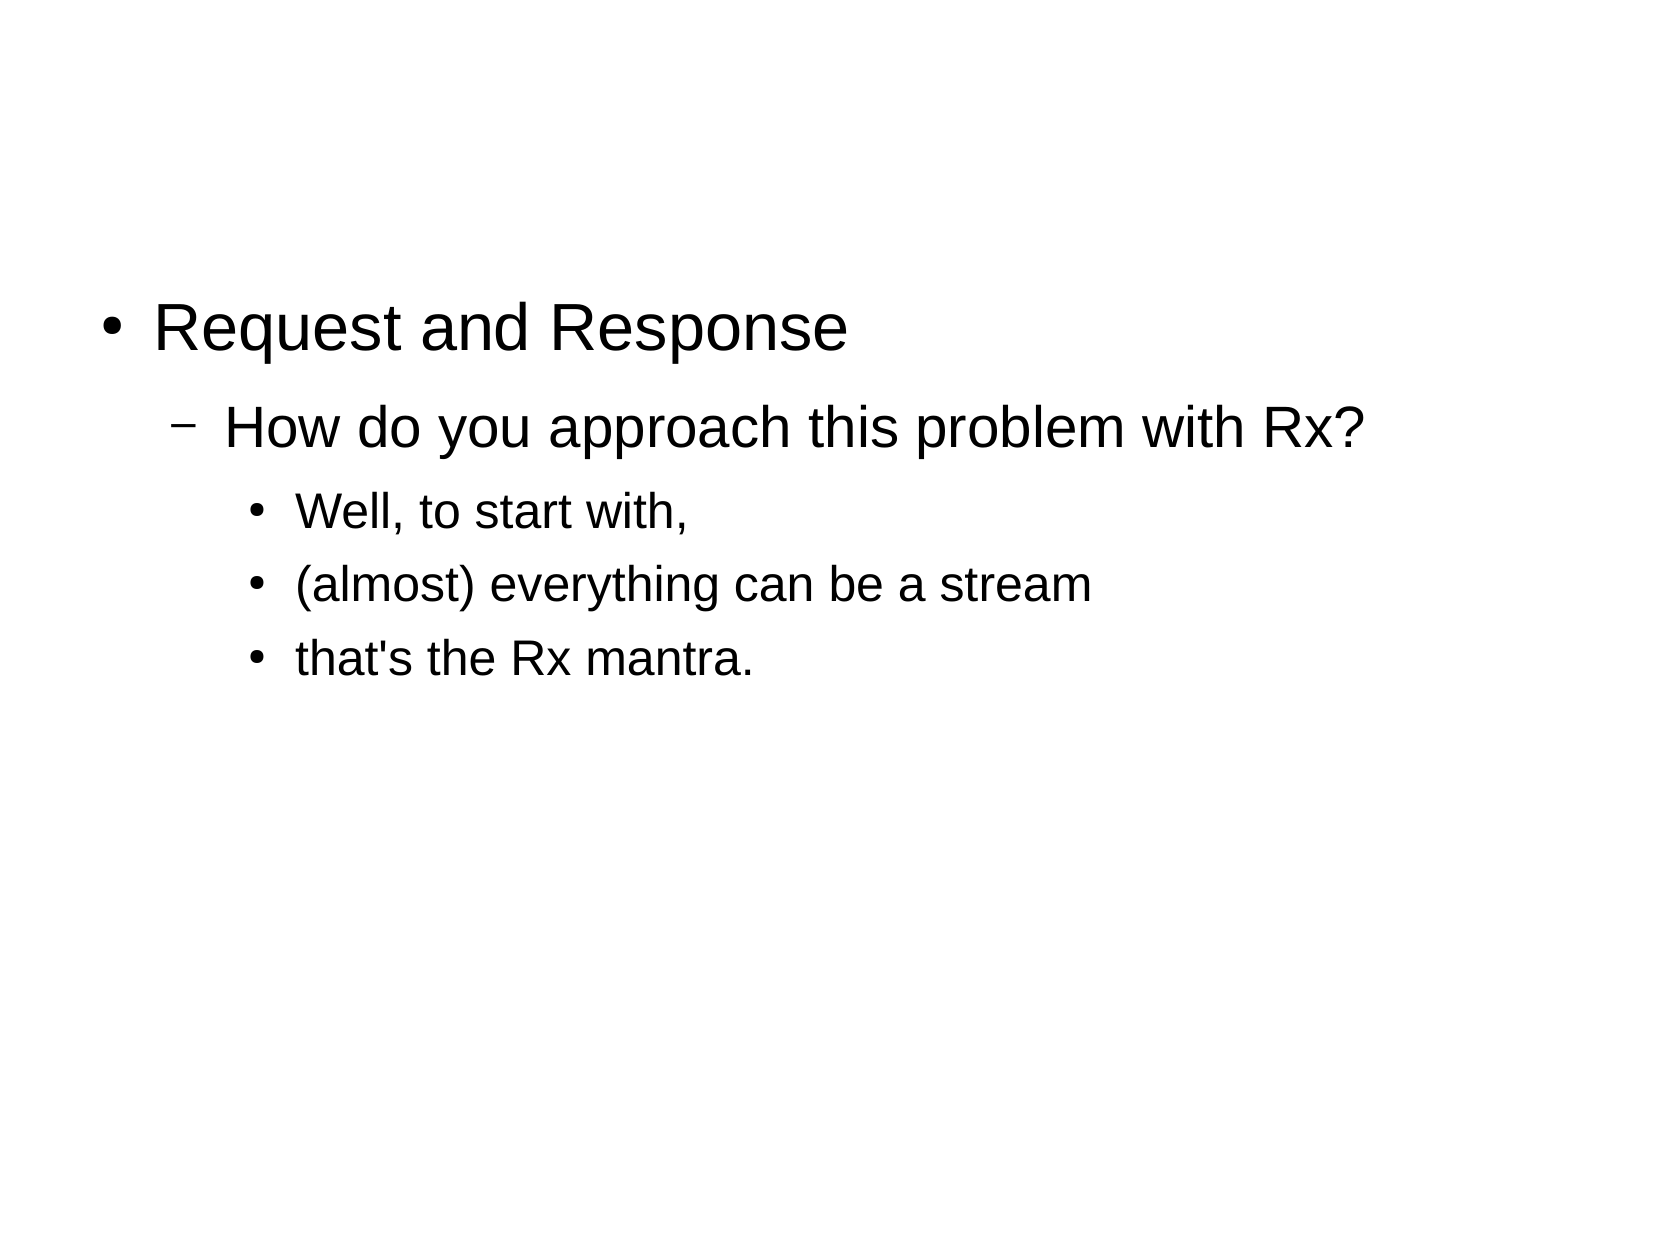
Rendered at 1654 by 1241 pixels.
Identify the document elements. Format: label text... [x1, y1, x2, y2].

list Request and Response How do you approach this problem with Rx? Well, to start with, (almost) everything can be a stream that's the Rx mantra. [82, 290, 1571, 1010]
